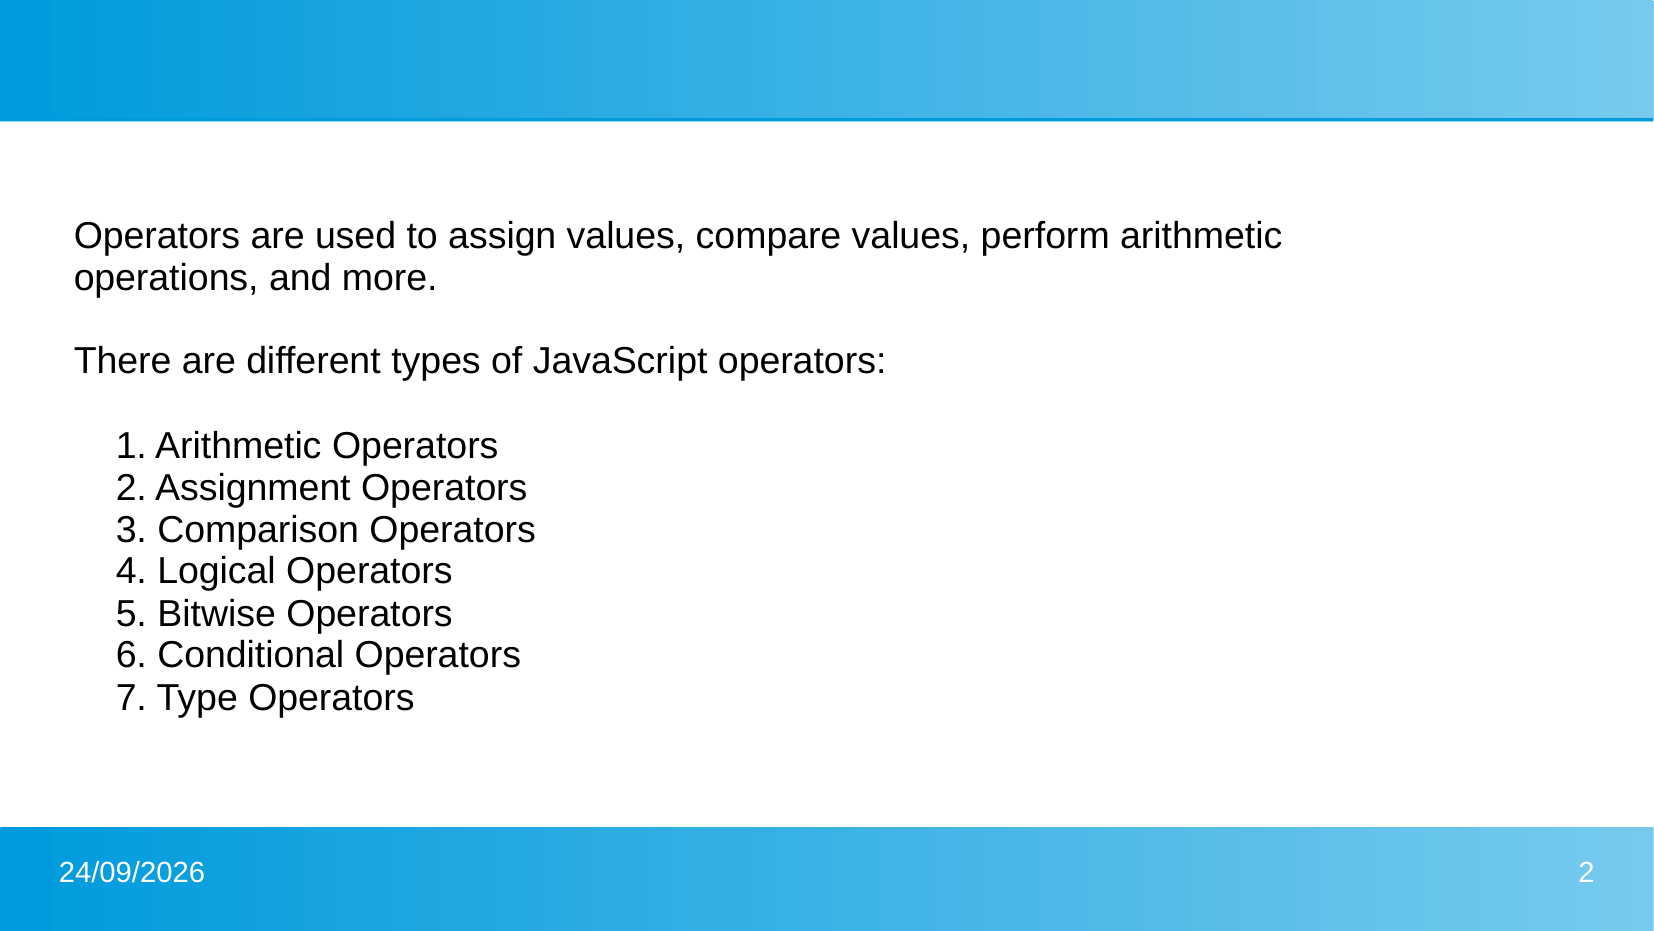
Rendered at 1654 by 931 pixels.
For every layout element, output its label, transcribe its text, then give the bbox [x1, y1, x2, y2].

text_box Operators are used to assign values, compare values, perform arithmetic operations, and more. There are different types of JavaScript operators: 1. Arithmetic Operators 2. Assignment Operators 3. Comparison Operators 4. Logical Operators 5. Bitwise Operators 6. Conditional Operators 7. Type Operators [59, 206, 1329, 768]
